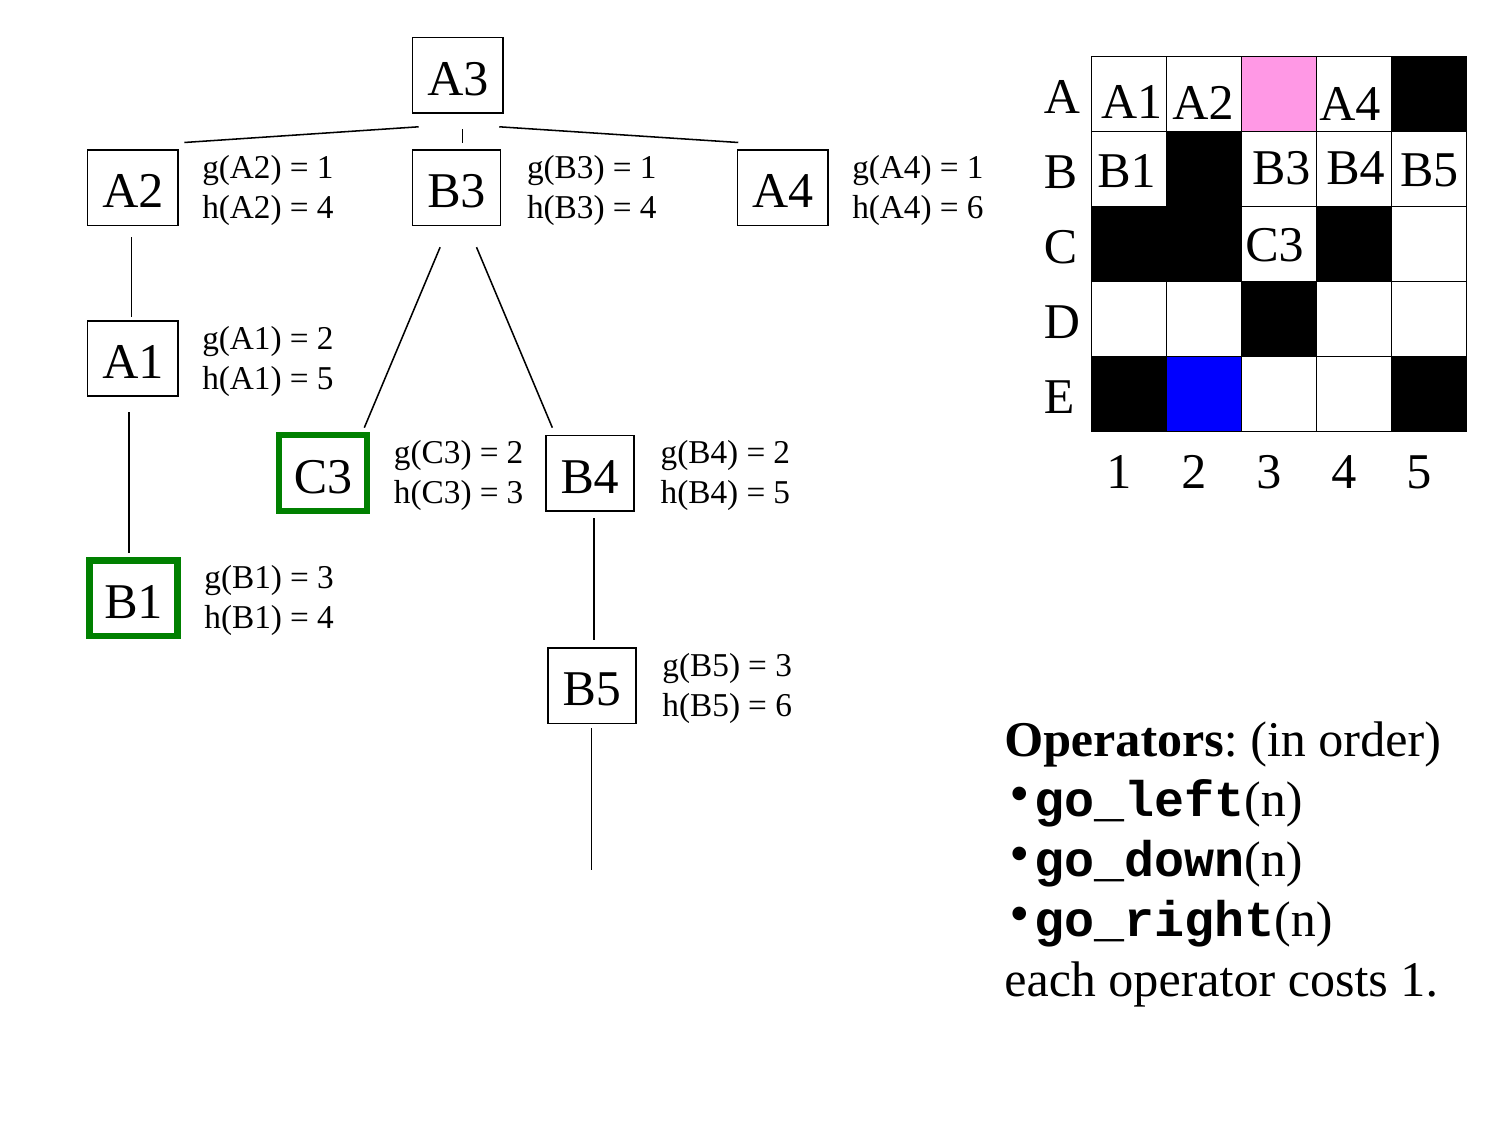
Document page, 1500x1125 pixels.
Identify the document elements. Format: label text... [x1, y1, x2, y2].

text_box g(C3) = 2 h(C3) = 3 [379, 422, 539, 519]
text_box A1 [87, 320, 179, 397]
text_box A2 [1178, 61, 1249, 137]
text_box A1 [1086, 61, 1178, 137]
text_box A3 [412, 37, 504, 113]
text_box B [1029, 131, 1082, 206]
text_box g(A1) = 2 h(A1) = 5 [187, 308, 349, 404]
text_box A2 [1183, 90, 1194, 105]
text_box C [1029, 206, 1093, 282]
text_box C3 [279, 435, 368, 511]
text_box [1391, 56, 1467, 129]
text_box B4 [545, 435, 634, 511]
text_box 2 [1166, 431, 1222, 507]
text_box A [1029, 56, 1095, 131]
text_box Operators: (in order) go_left(n) go_down(n) go_right(n) each operator costs 1. [989, 579, 1500, 1075]
text_box g(B1) = 3 h(B1) = 4 [189, 547, 349, 644]
text_box B1 [1082, 130, 1171, 206]
text_box g(A2) = 1 h(A2) = 4 [187, 137, 349, 233]
text_box B1 [89, 560, 178, 636]
text_box B5 [547, 647, 636, 724]
text_box B3 [412, 149, 501, 226]
text_box g(B5) = 3 h(B5) = 6 [647, 635, 808, 731]
text_box [1241, 56, 1316, 127]
text_box A4 [1304, 62, 1396, 139]
text_box g(B3) = 1 h(B3) = 4 [512, 137, 672, 233]
text_box C3 [1230, 203, 1319, 280]
text_box 4 [1316, 431, 1372, 507]
text_box B4 [1311, 127, 1400, 203]
text_box B5 [1385, 129, 1474, 205]
text_box [1091, 137, 1467, 432]
text_box g(A4) = 1 h(A4) = 6 [837, 137, 999, 233]
text_box 1 [1091, 431, 1147, 507]
text_box A4 [737, 149, 829, 226]
text_box E [1029, 356, 1090, 432]
text_box 5 [1391, 431, 1447, 507]
text_box A2 [87, 149, 179, 226]
text_box 3 [1241, 431, 1297, 507]
text_box B3 [1237, 127, 1311, 203]
text_box g(B4) = 2 h(B4) = 5 [645, 422, 806, 519]
text_box D [1029, 281, 1095, 357]
